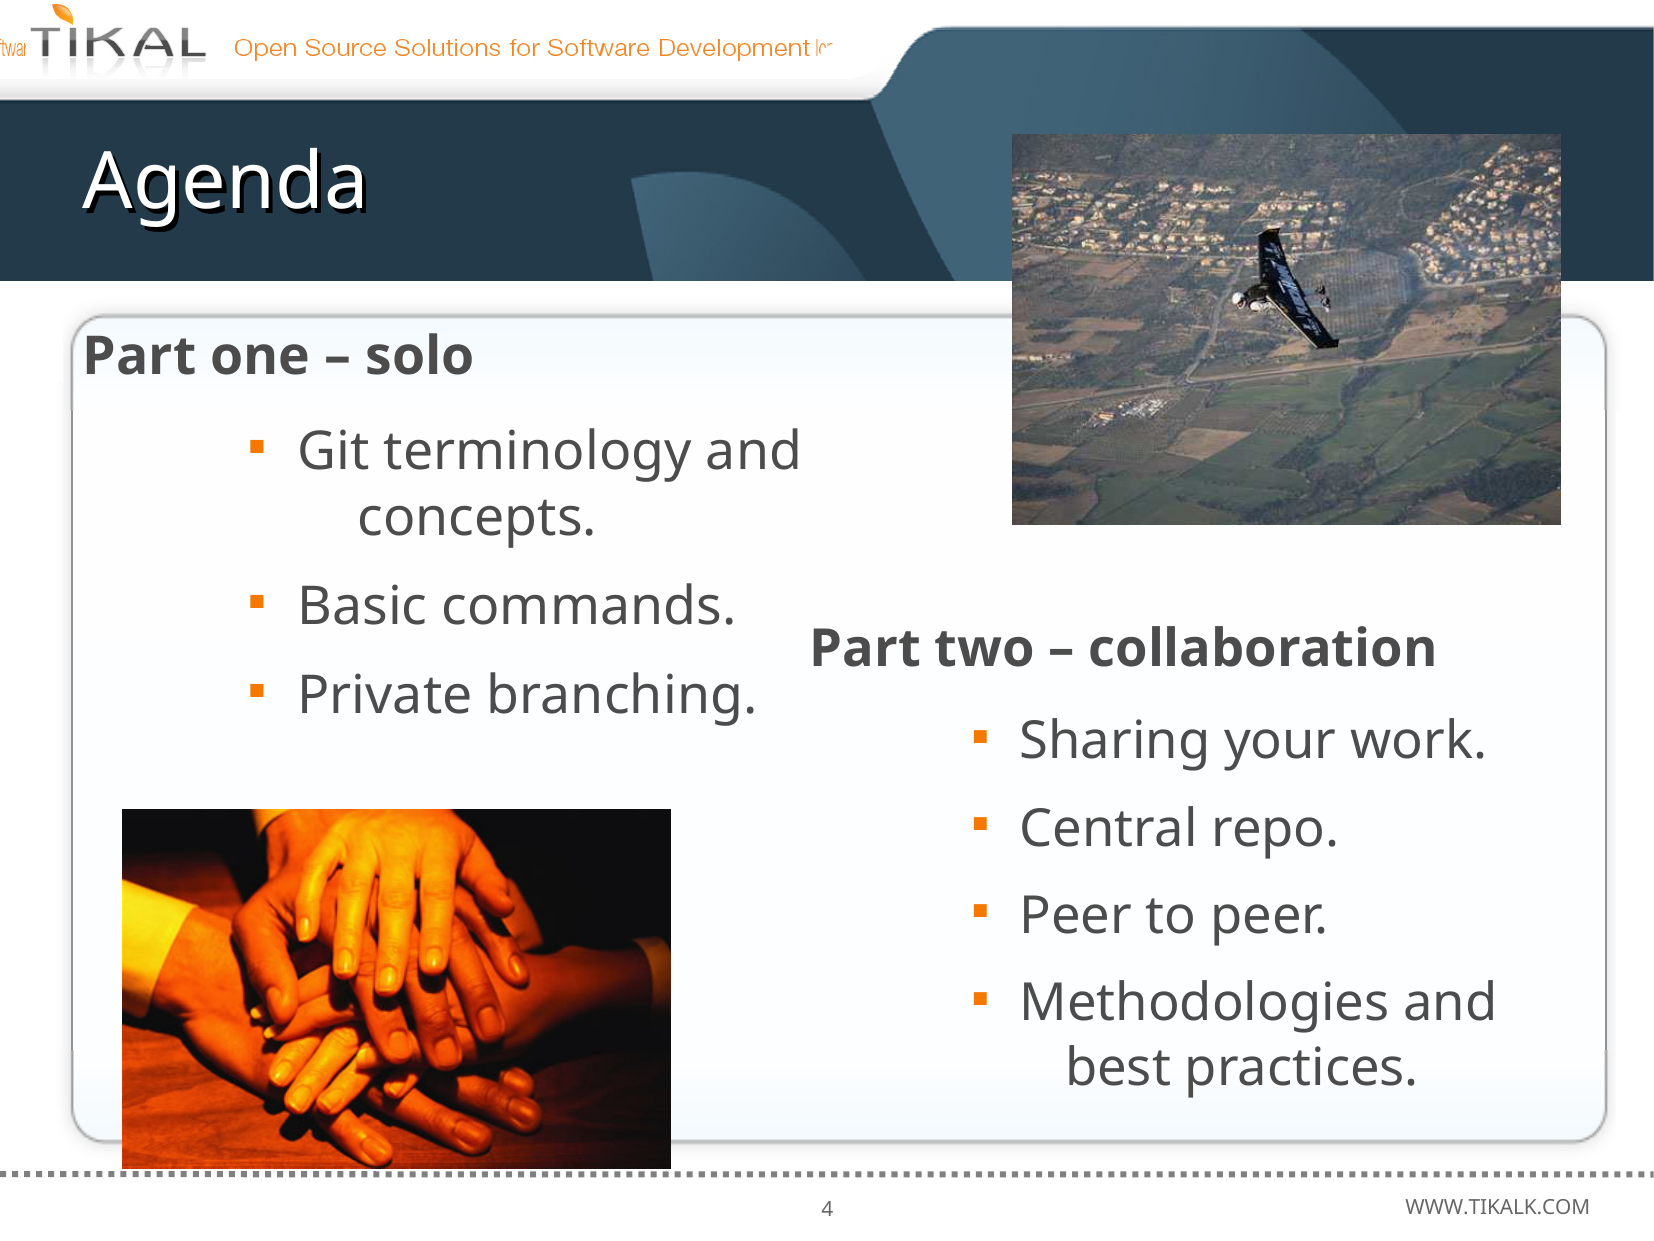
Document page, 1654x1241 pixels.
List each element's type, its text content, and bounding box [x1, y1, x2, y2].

list Part one – solo Git terminology and concepts. Basic commands. Private branching. [82, 319, 809, 729]
picture [0, 3, 1654, 526]
title Agenda [82, 73, 1570, 280]
list Part two – collaboration Sharing your work. Central repo. Peer to peer. Methodologies and best practices. [809, 612, 1536, 1098]
picture [55, 809, 1616, 1169]
